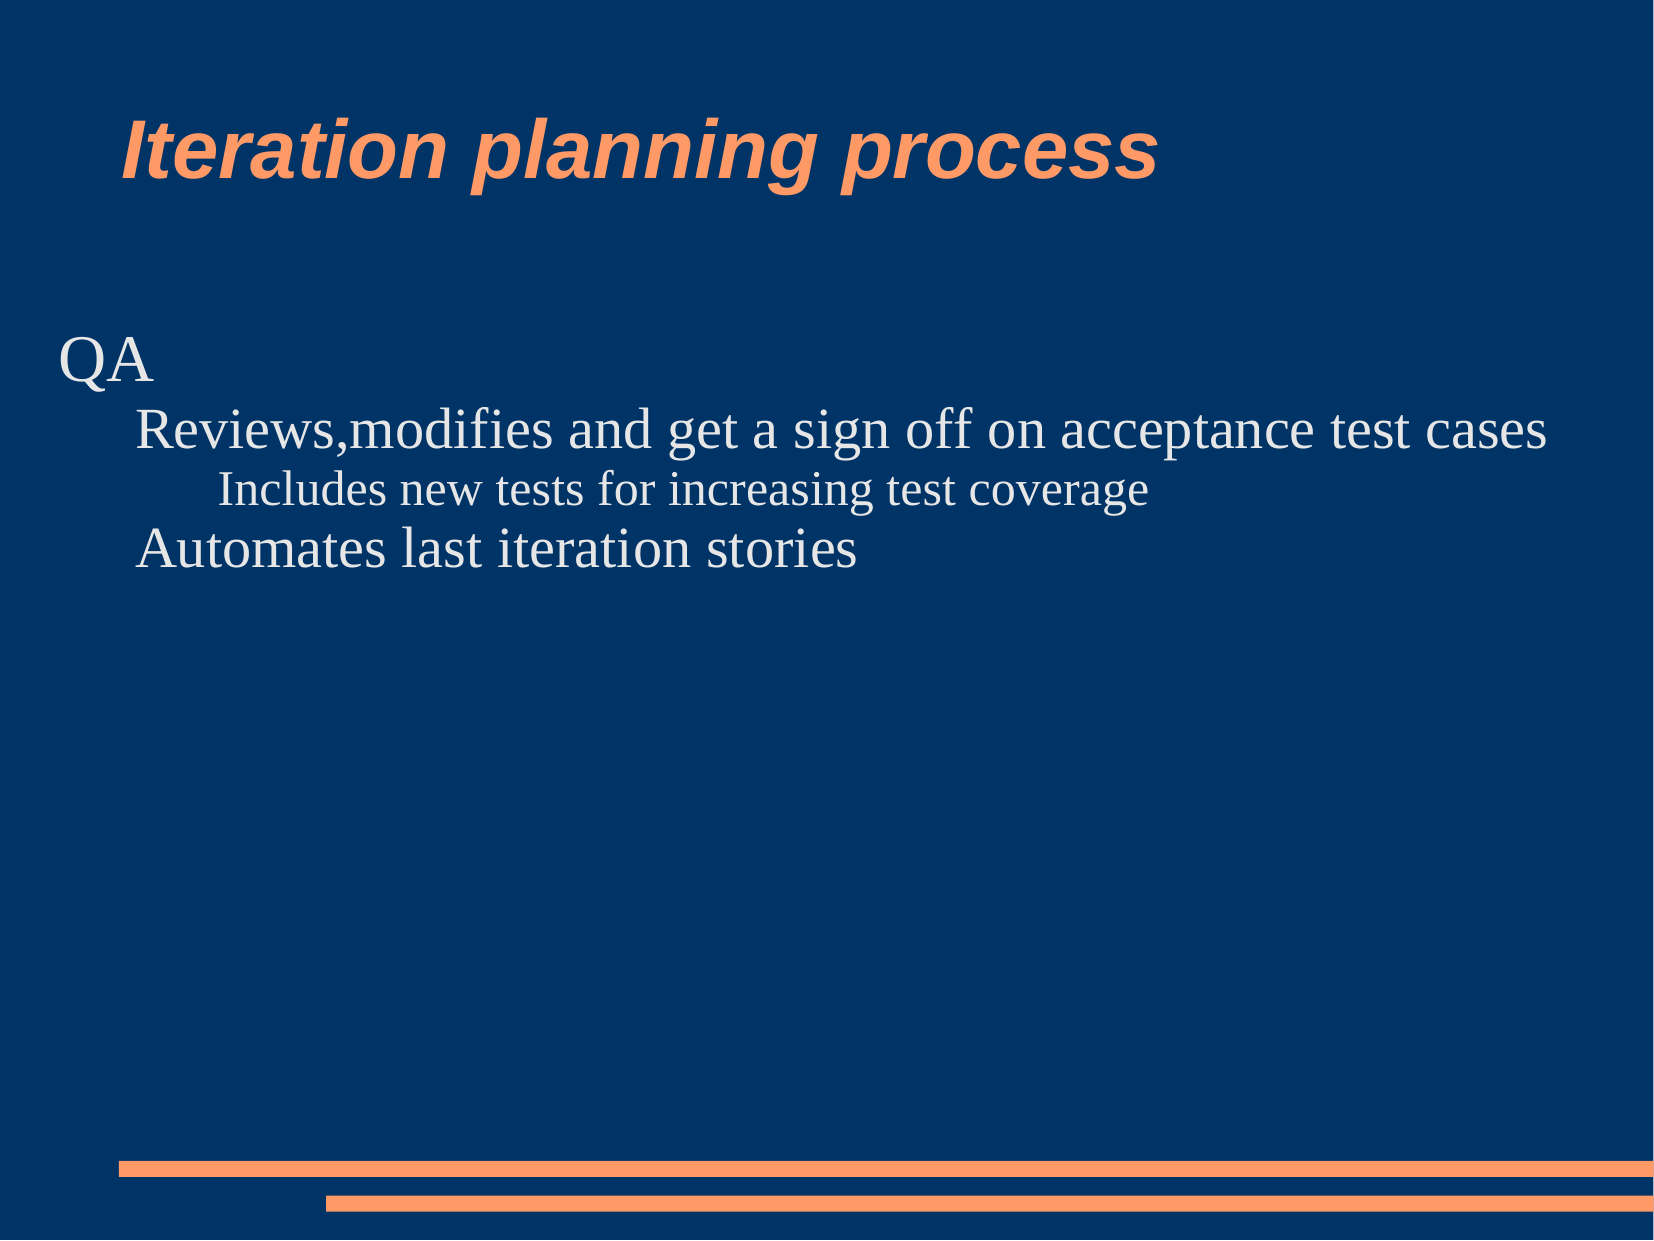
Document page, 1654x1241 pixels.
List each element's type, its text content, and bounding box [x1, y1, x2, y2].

list QA Reviews,modifies and get a sign off on acceptance test cases Includes new tests for increasing test coverage Automates last iteration stories [64, 322, 1620, 1132]
title Iteration planning process [121, 46, 1534, 254]
